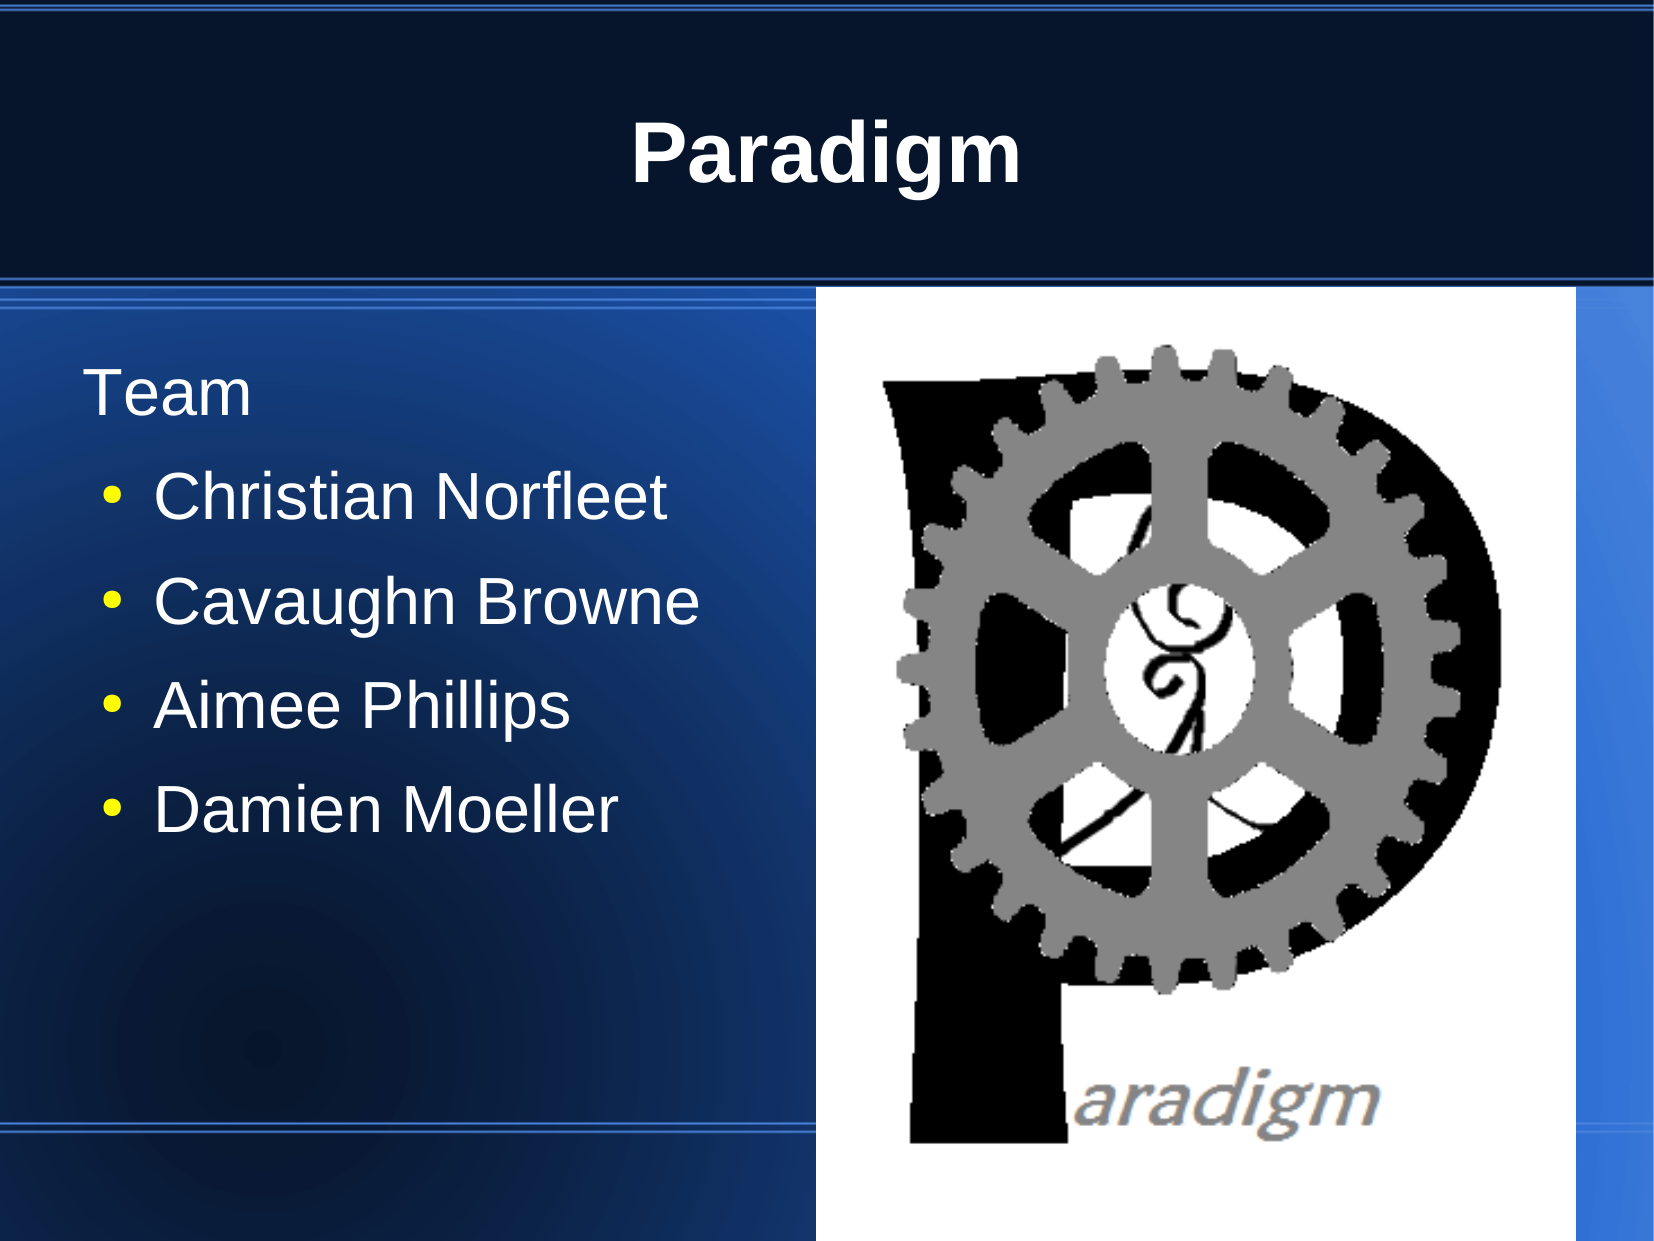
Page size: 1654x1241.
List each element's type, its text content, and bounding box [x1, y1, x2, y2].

list Team Christian Norfleet Cavaughn Browne Aimee Phillips Damien Moeller [82, 355, 809, 1058]
picture [0, 0, 1654, 1241]
title Paradigm [82, 49, 1571, 257]
